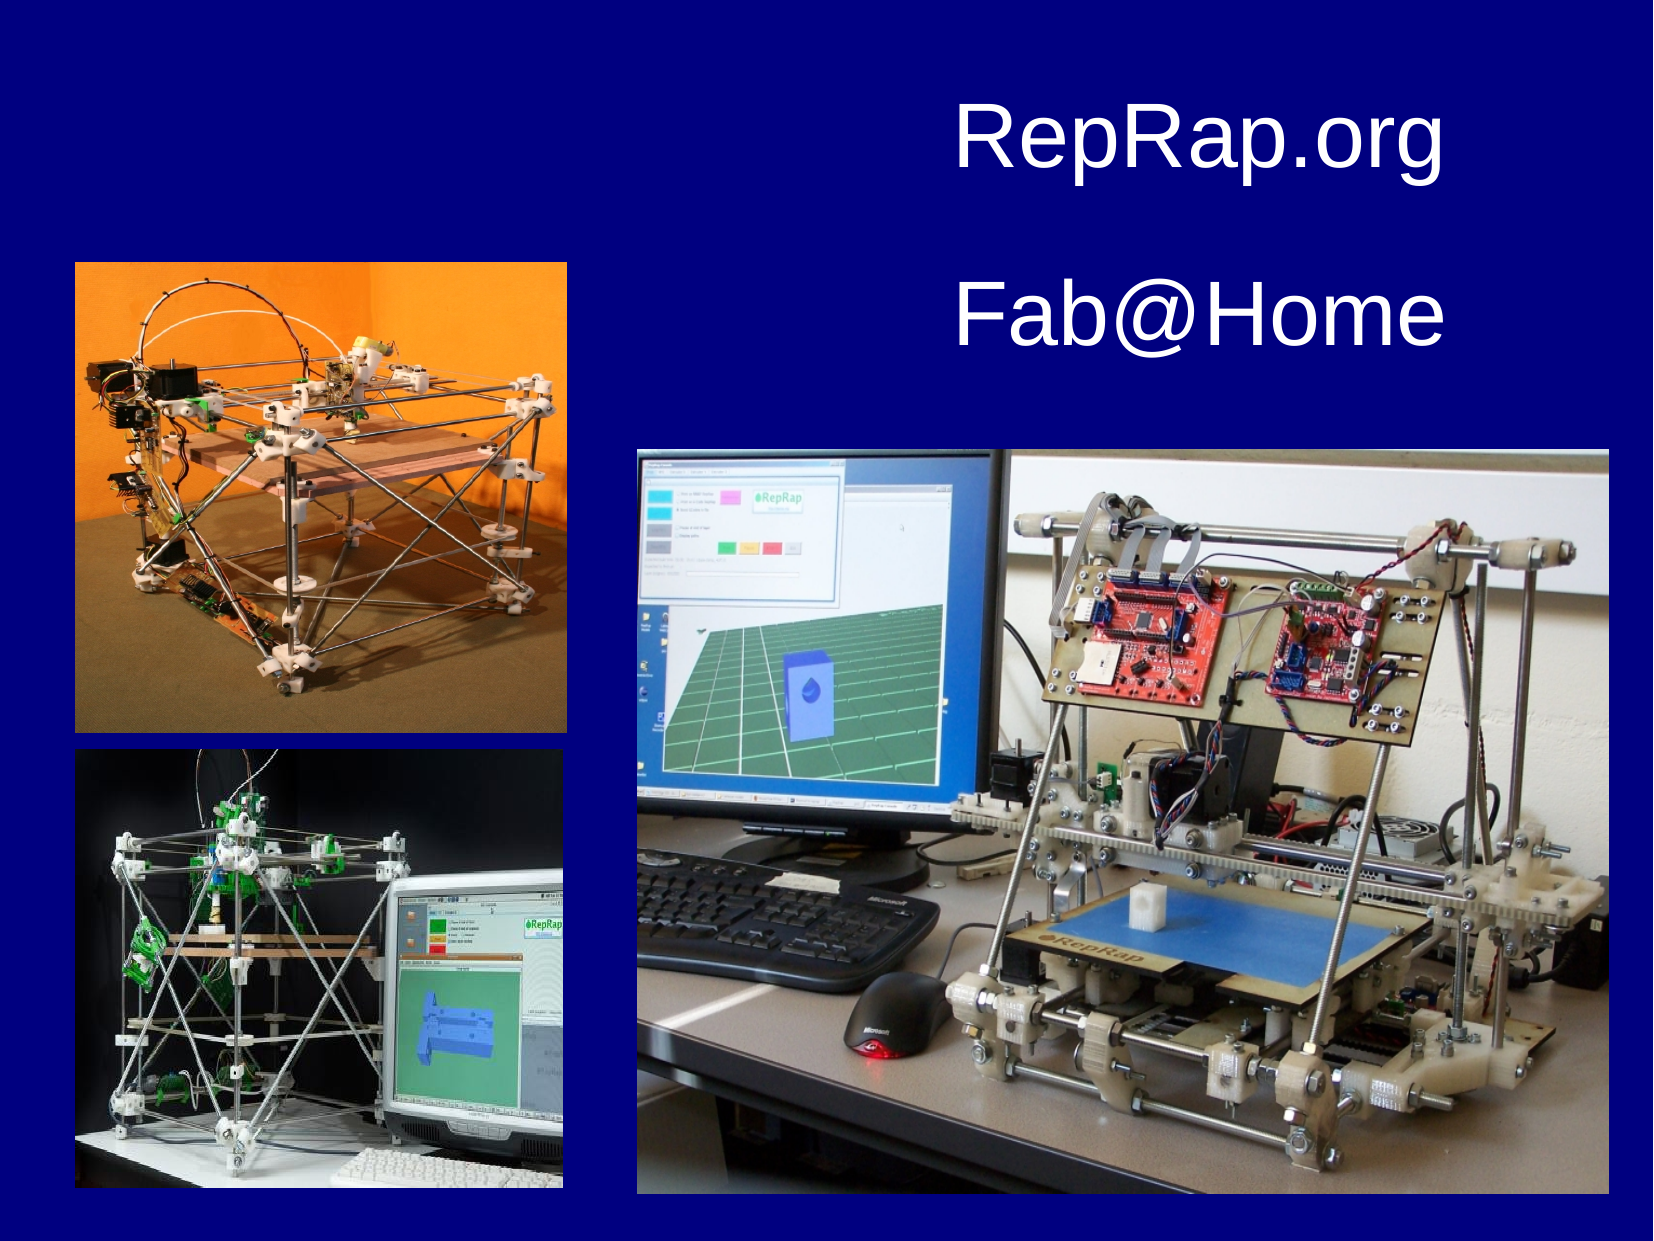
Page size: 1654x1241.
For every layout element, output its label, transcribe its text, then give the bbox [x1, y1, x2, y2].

title RepRap.org [825, 84, 1576, 188]
picture [637, 449, 1609, 1194]
picture [75, 749, 563, 1188]
picture [75, 262, 567, 733]
title Fab@Home [825, 262, 1576, 366]
